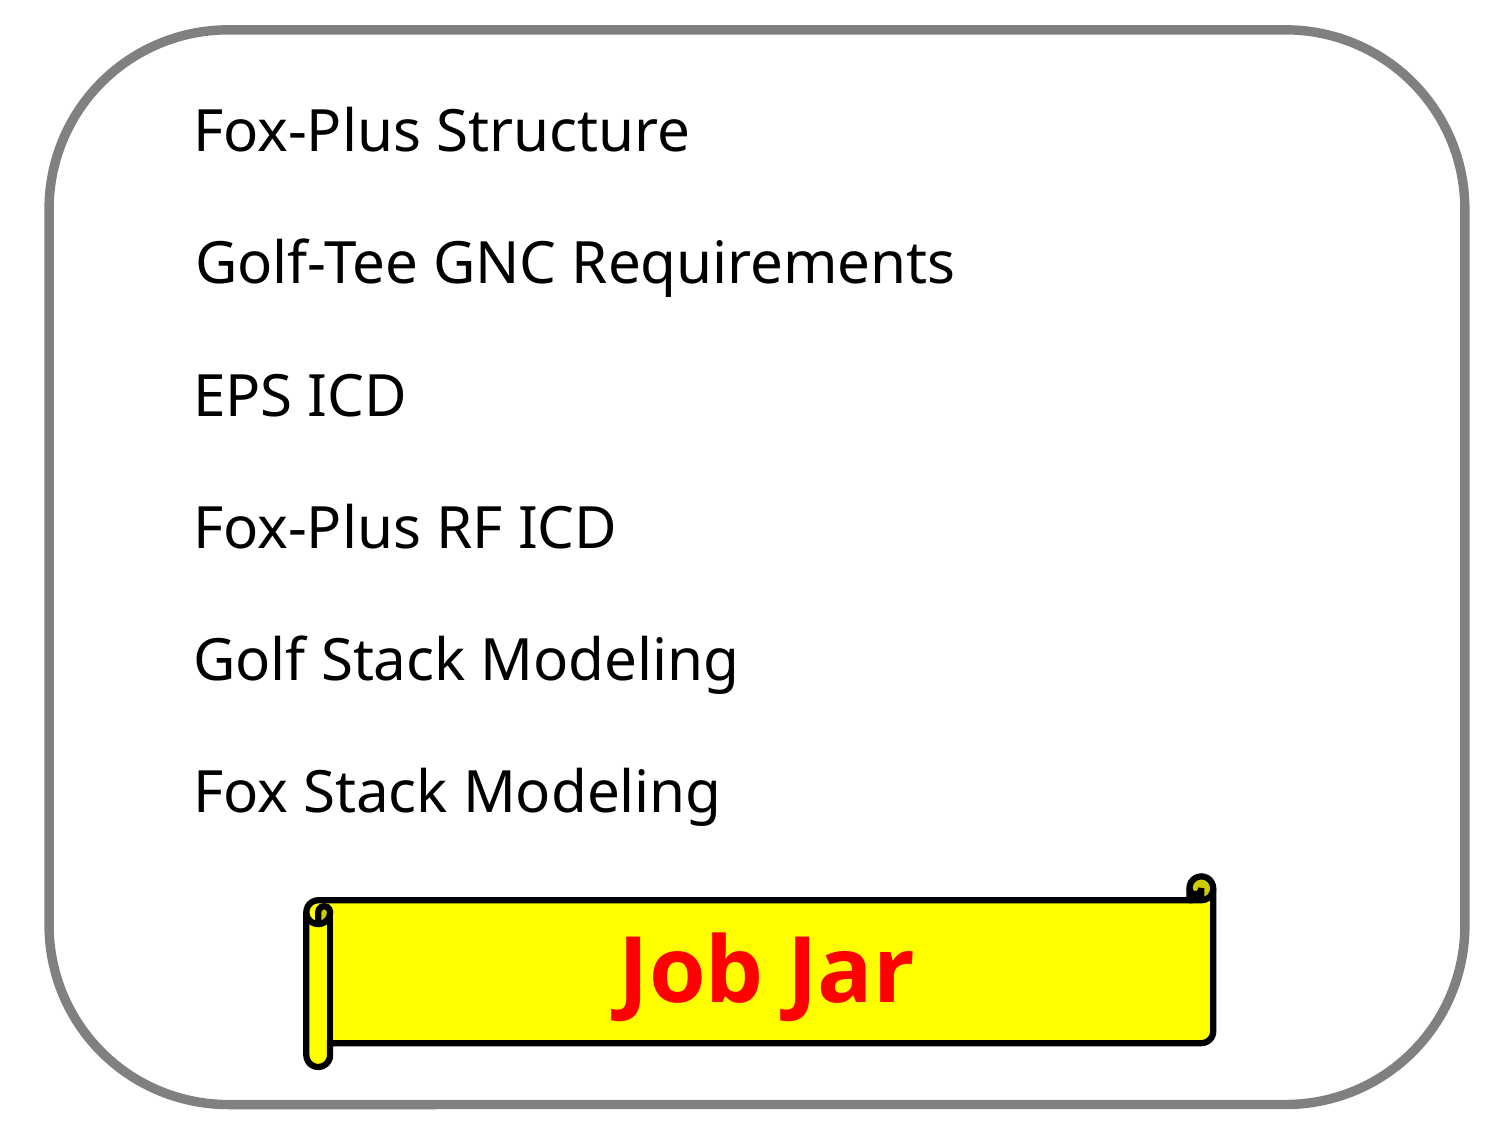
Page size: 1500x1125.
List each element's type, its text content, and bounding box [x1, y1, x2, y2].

text_box Golf Stack Modeling [178, 615, 1378, 700]
text_box Job Jar [260, 903, 1273, 1028]
text_box [306, 1028, 1214, 1068]
text_box EPS ICD [178, 350, 1378, 436]
text_box Fox Stack Modeling [178, 747, 1378, 833]
text_box Fox-Plus Structure [178, 86, 1378, 171]
text_box [310, 876, 1214, 903]
text_box Golf-Tee GNC Requirements [180, 218, 1380, 304]
text_box Fox-Plus RF ICD [178, 482, 1378, 568]
